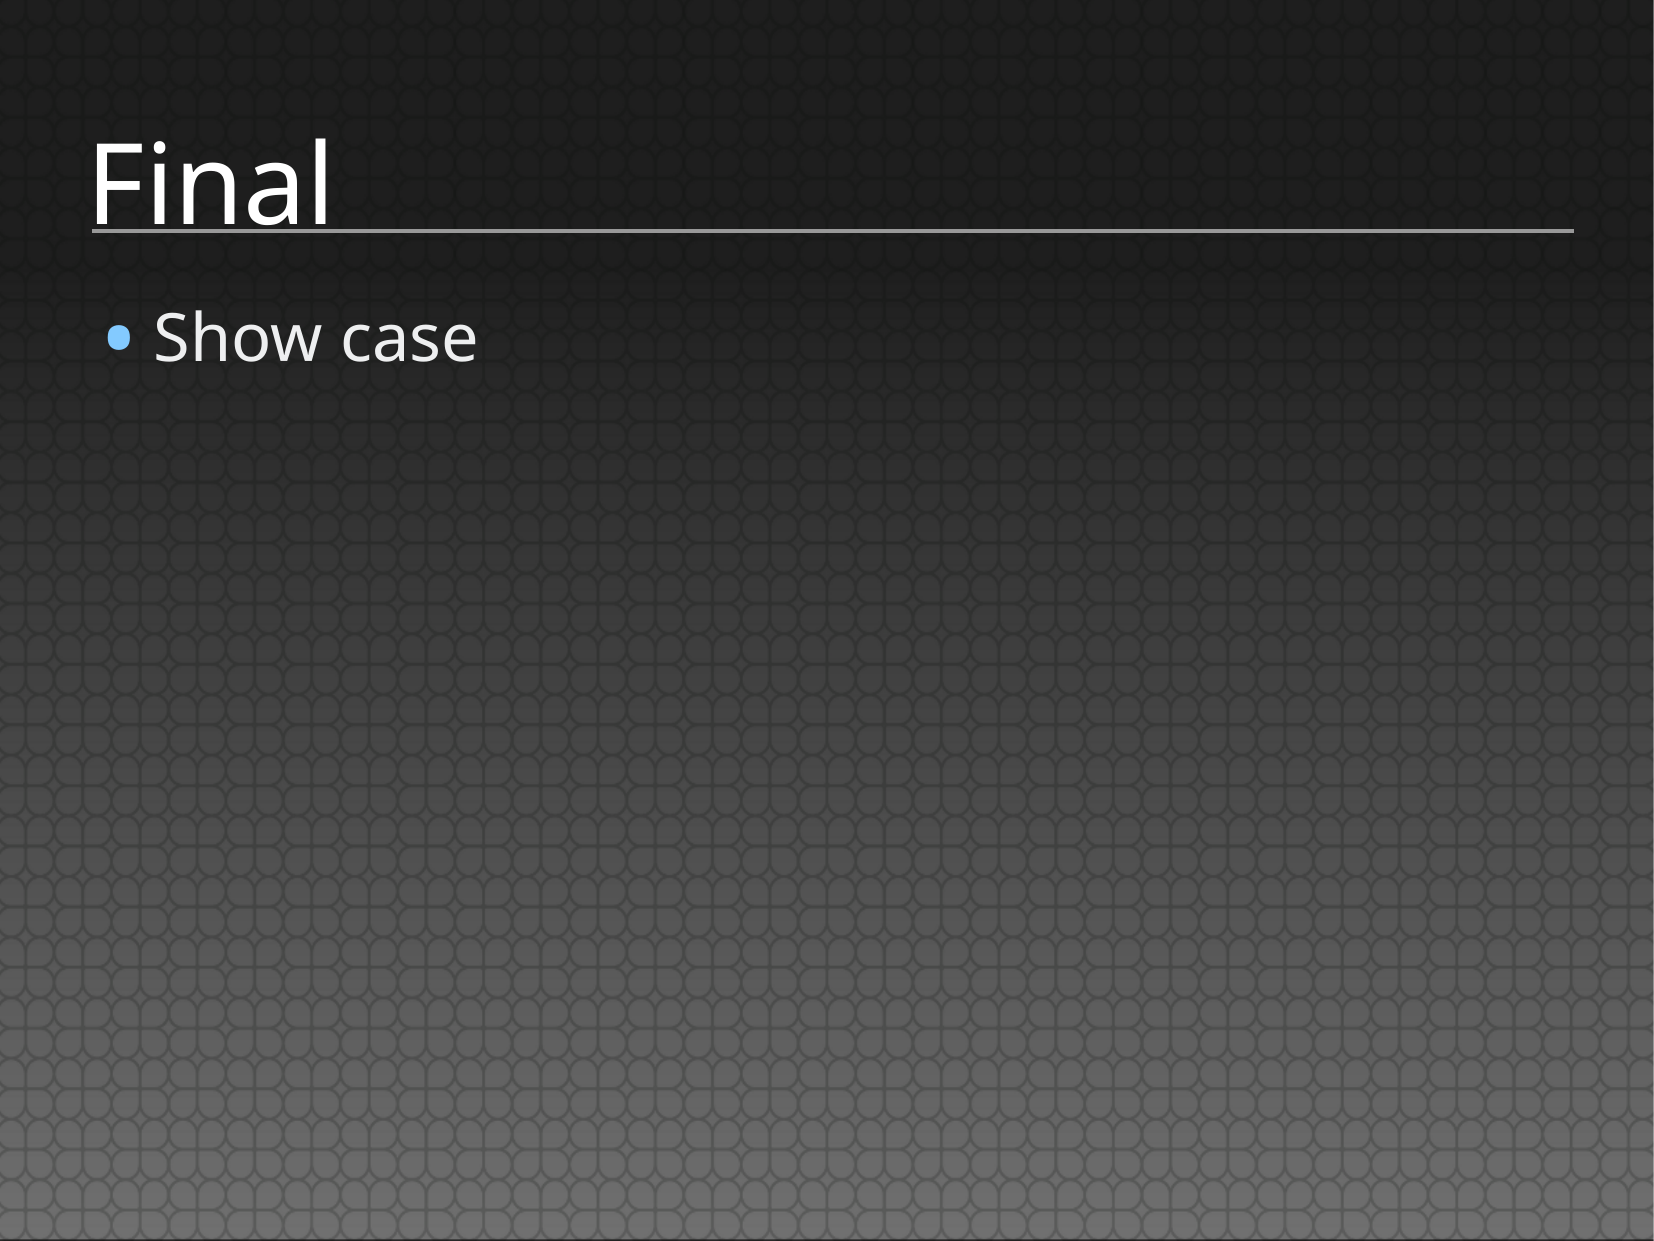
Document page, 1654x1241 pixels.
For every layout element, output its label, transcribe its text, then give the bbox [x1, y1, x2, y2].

picture [0, 0, 1654, 1241]
title Final [86, 112, 1576, 249]
list Show case [82, 290, 1571, 1010]
